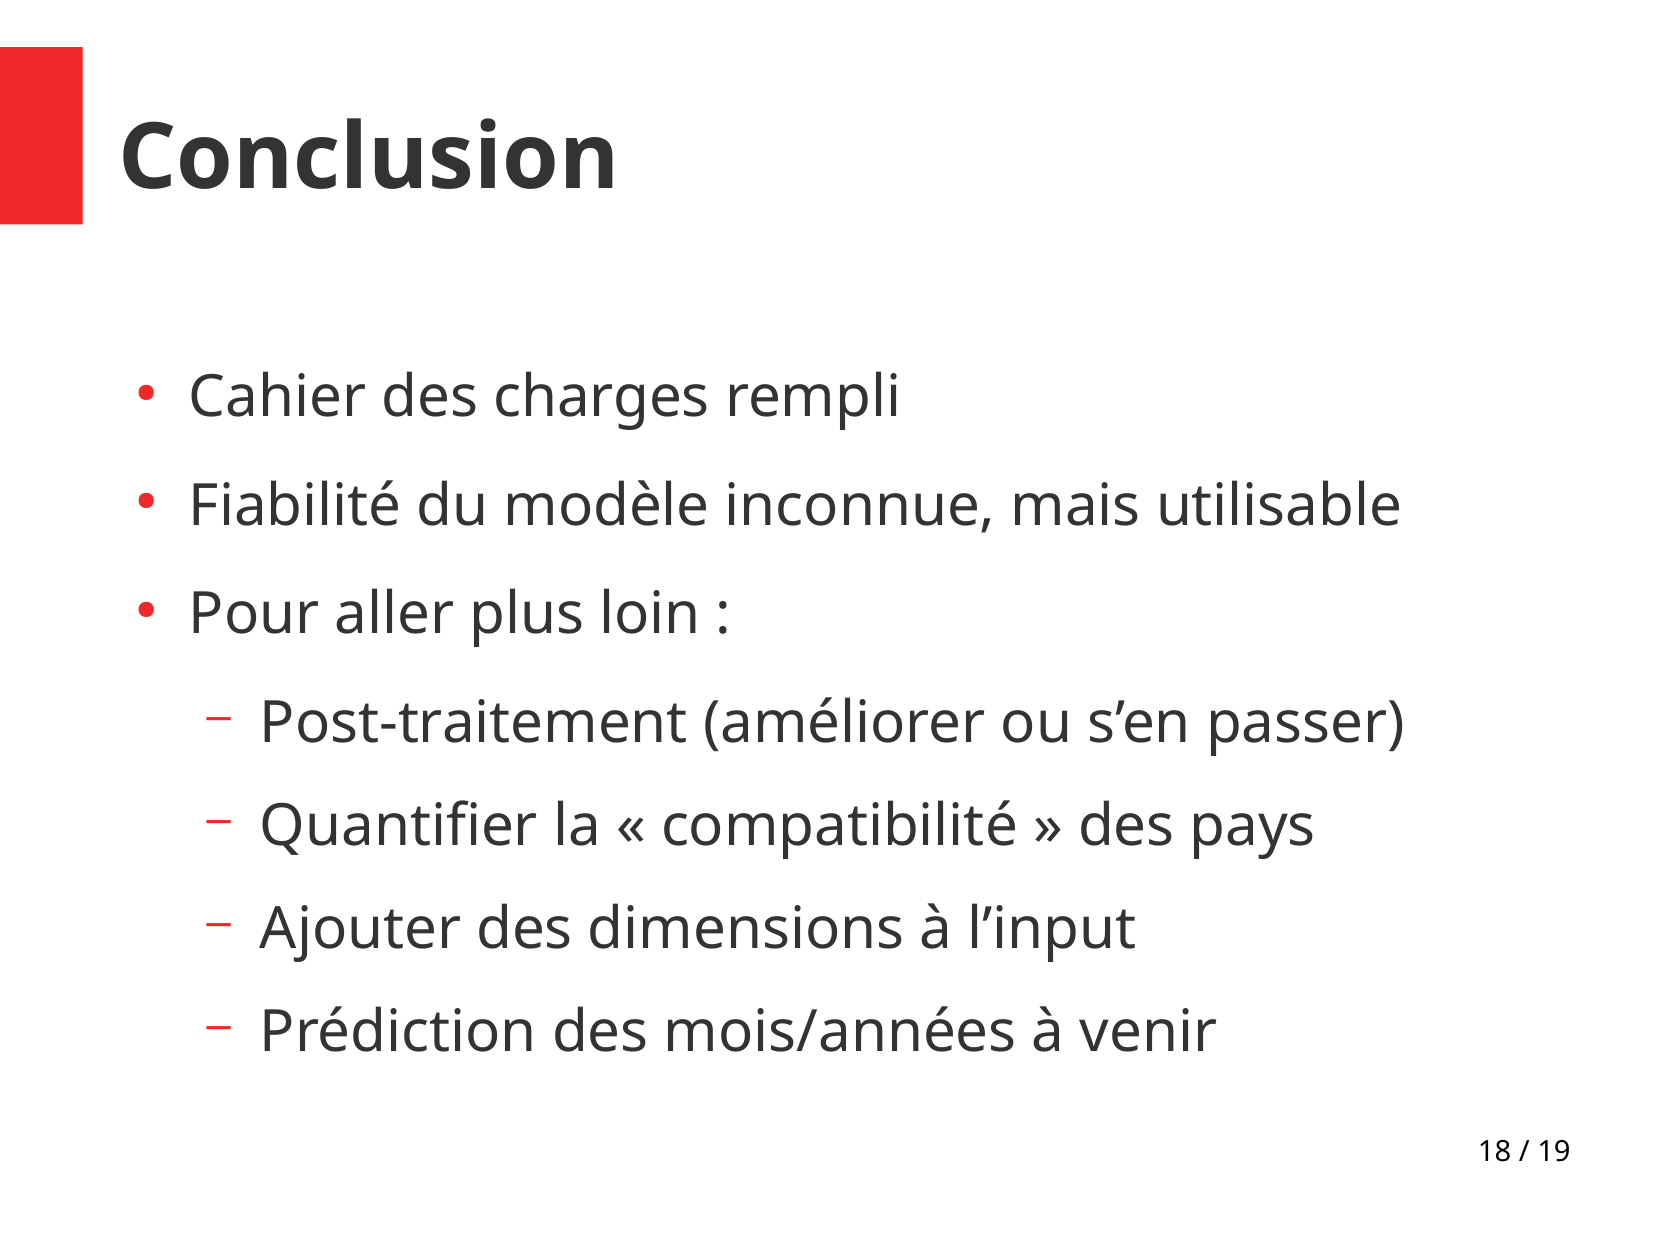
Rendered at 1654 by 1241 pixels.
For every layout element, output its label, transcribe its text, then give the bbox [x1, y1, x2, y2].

list Cahier des charges rempli Fiabilité du modèle inconnue, mais utilisable Pour aller plus loin : Post-traitement (améliorer ou s’en passer) Quantifier la « compatibilité » des pays Ajouter des dimensions à l’input Prédiction des mois/années à venir [118, 354, 1536, 1074]
title Conclusion [118, 49, 1571, 257]
